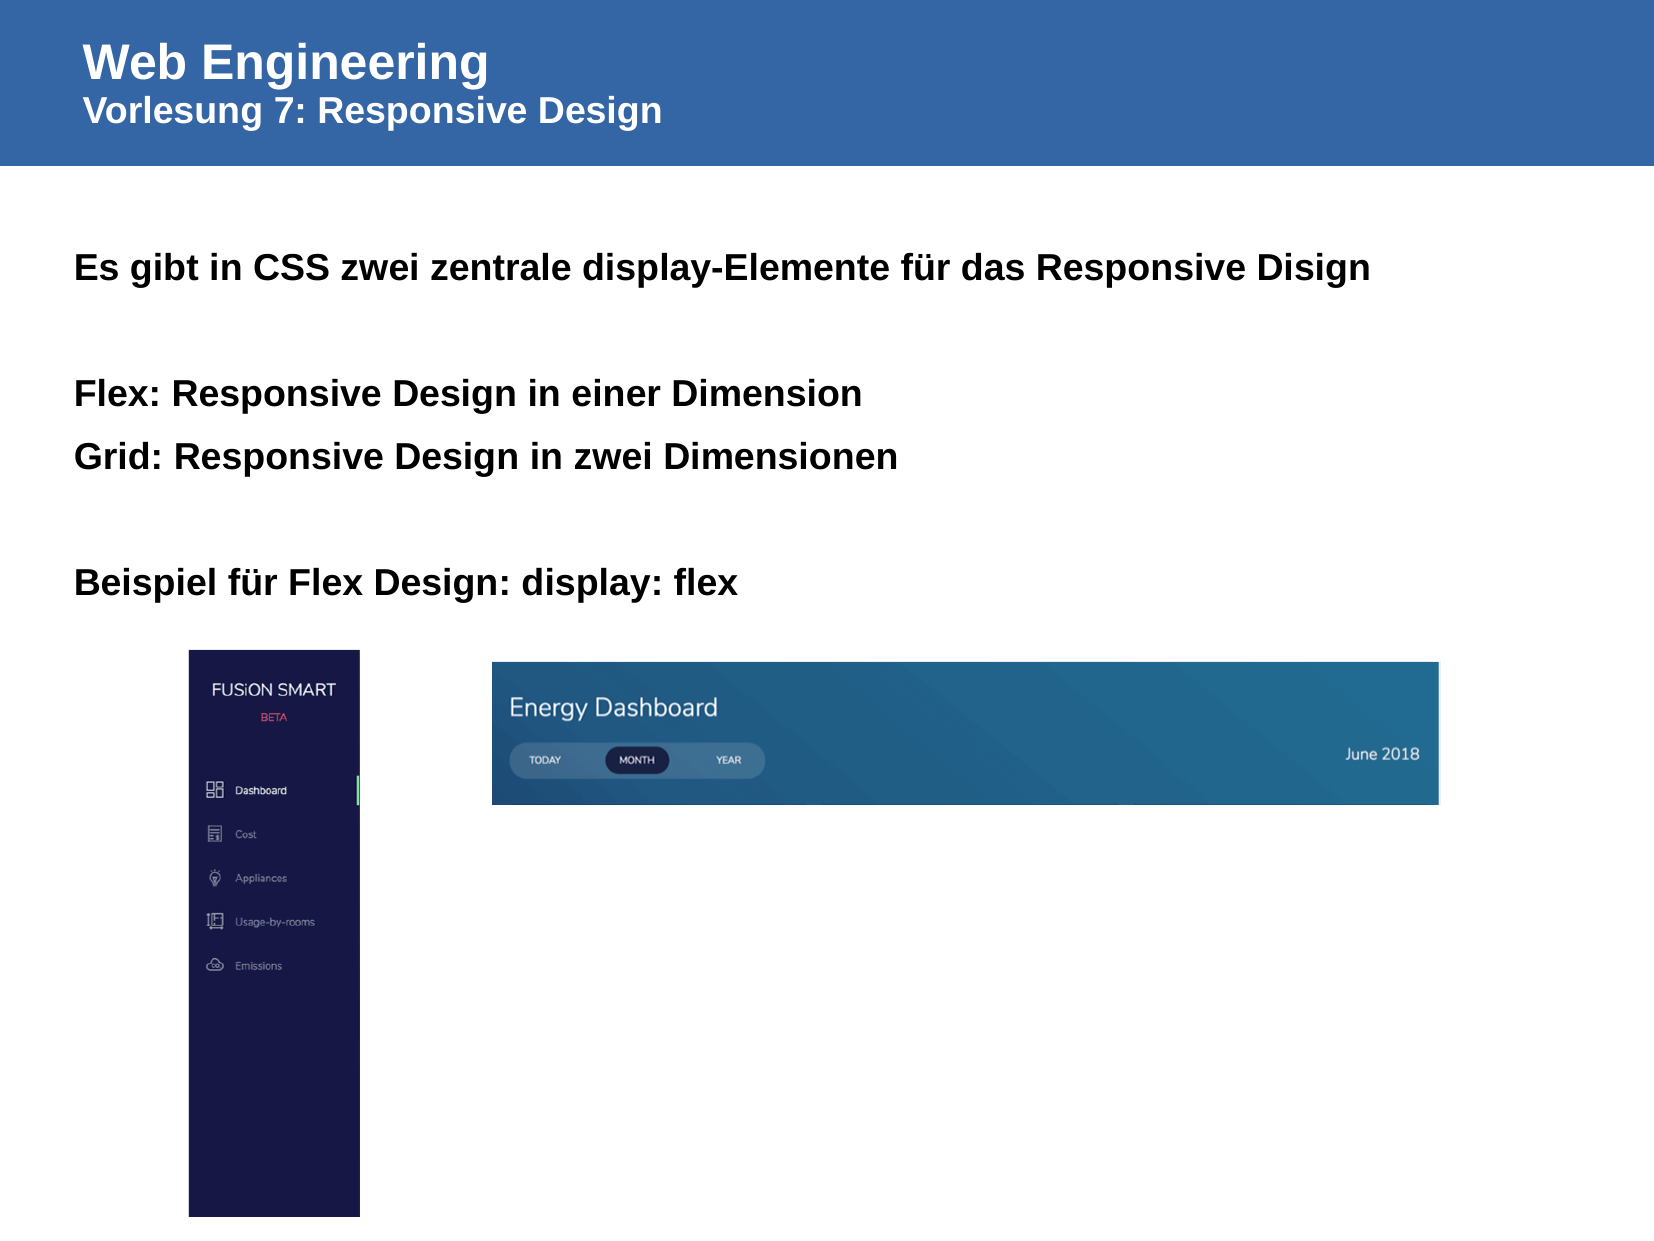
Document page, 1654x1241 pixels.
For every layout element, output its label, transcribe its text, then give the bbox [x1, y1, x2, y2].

text_box Es gibt in CSS zwei zentrale display-Elemente für das Responsive Disign Flex: Responsive Design in einer Dimension Grid: Responsive Design in zwei Dimensionen Beispiel für Flex Design: display: flex [59, 218, 1566, 612]
picture [188, 649, 360, 1217]
picture [492, 661, 1441, 805]
title Web Engineering Vorlesung 7: Responsive Design [82, 0, 1571, 166]
